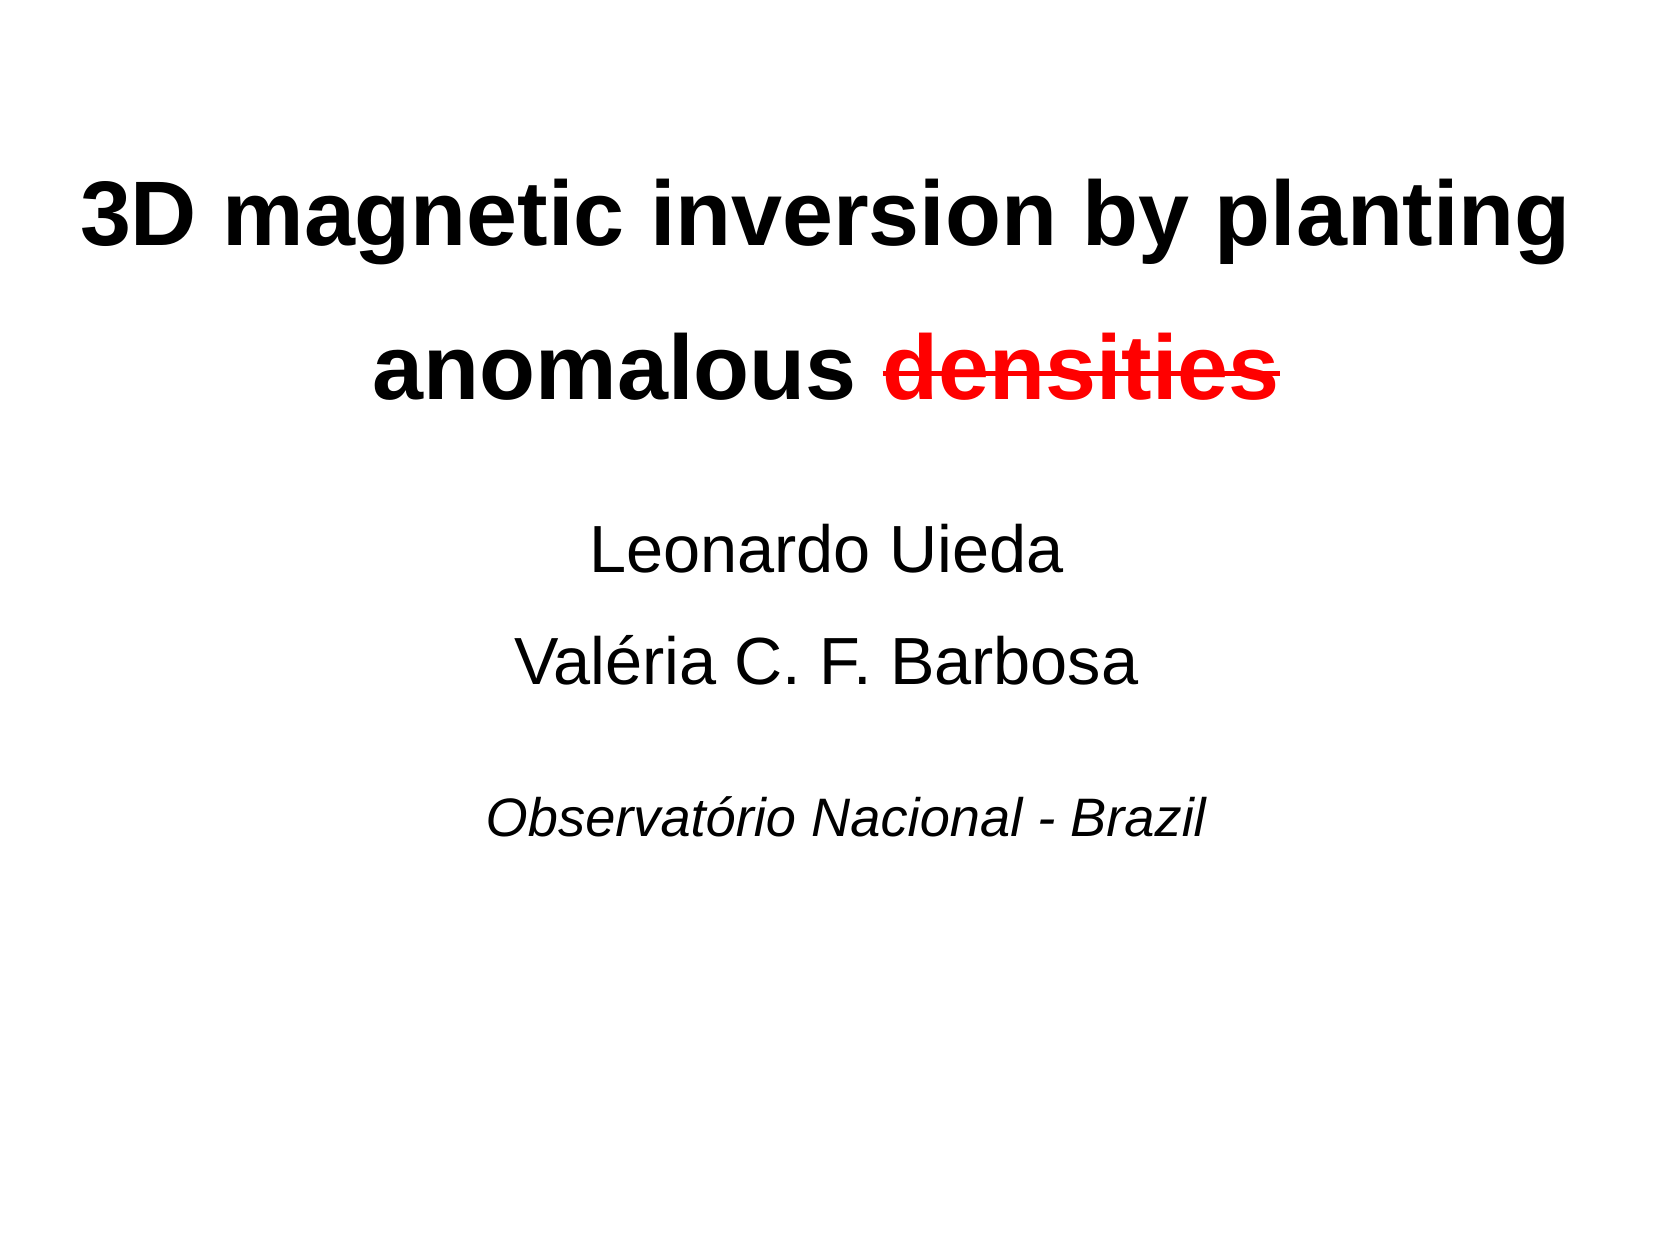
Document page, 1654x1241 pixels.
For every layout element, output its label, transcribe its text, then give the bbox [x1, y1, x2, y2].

subtitle Leonardo Uieda Valéria C. F. Barbosa [99, 474, 1554, 700]
text_box Observatório Nacional - Brazil [387, 765, 1306, 841]
title 3D magnetic inversion by planting anomalous densities [0, 137, 1653, 496]
